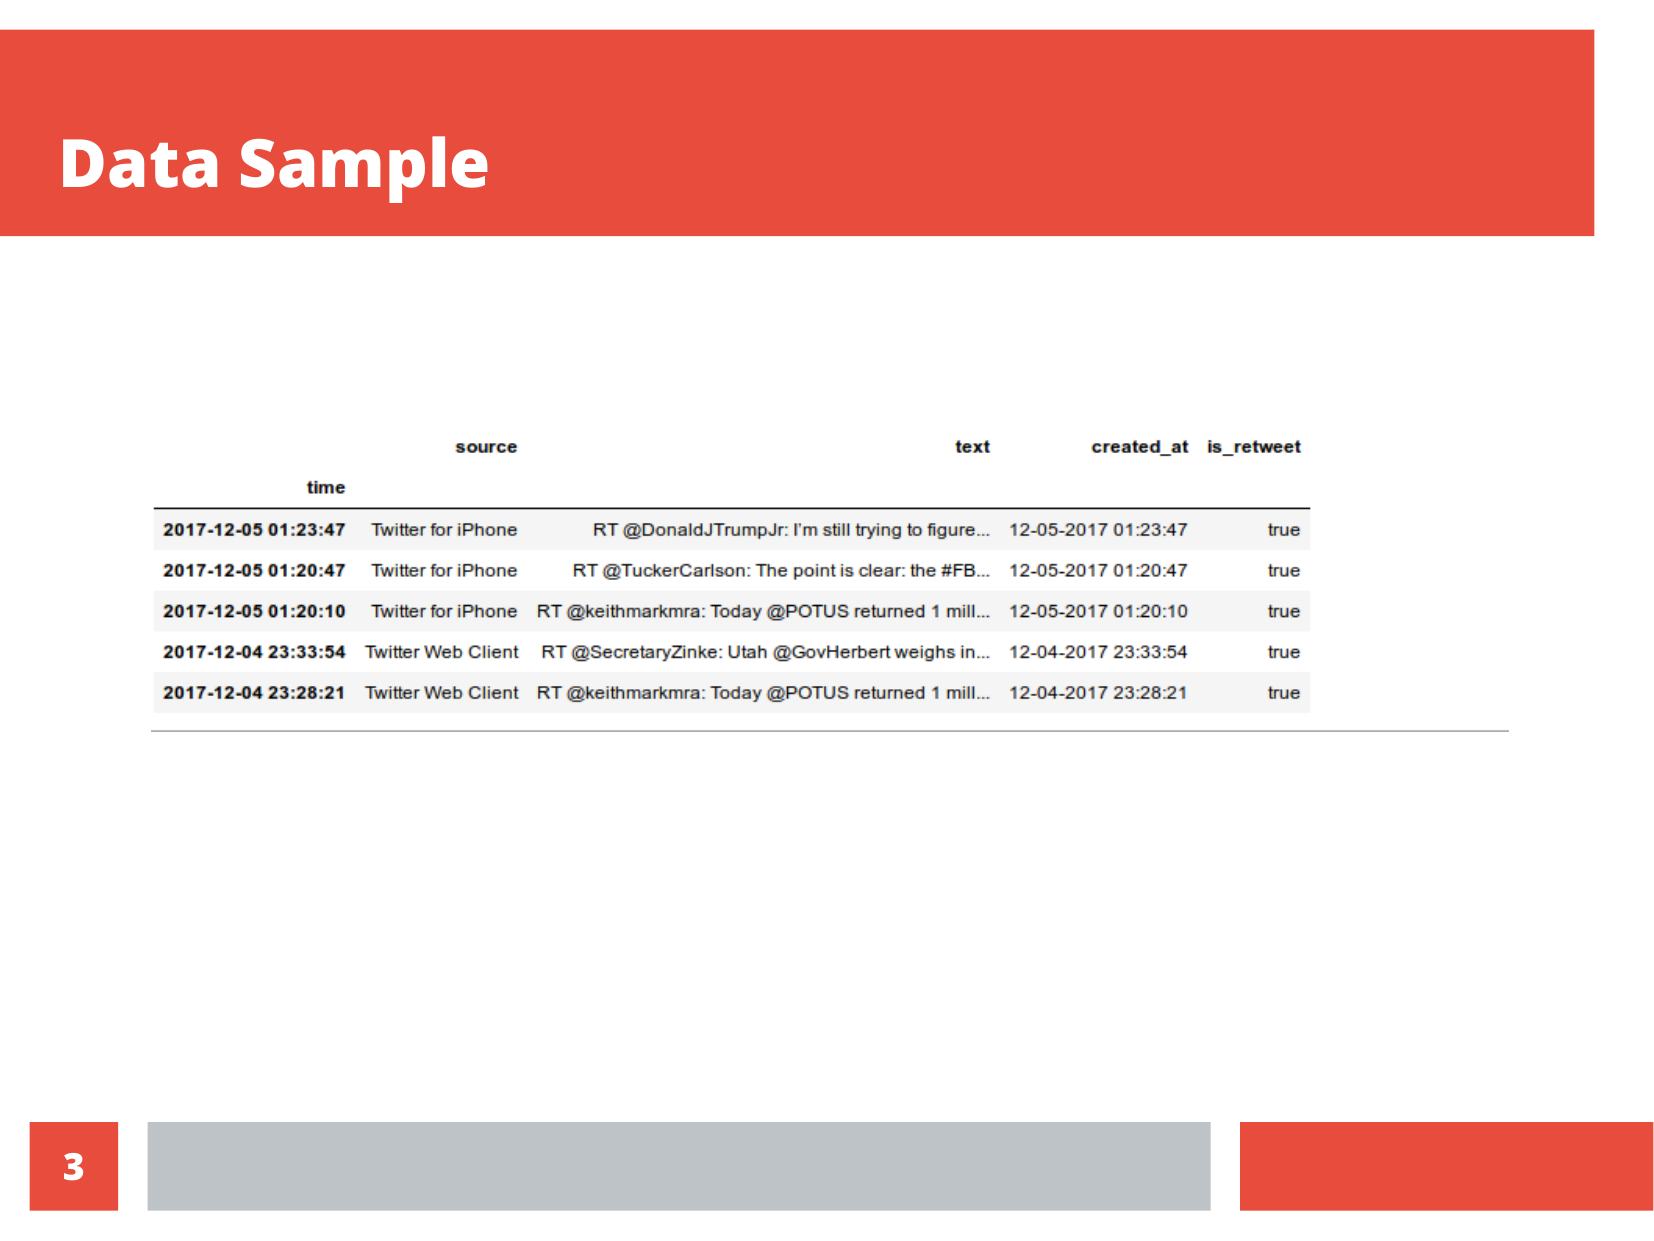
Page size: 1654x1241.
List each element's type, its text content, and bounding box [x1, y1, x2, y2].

picture [151, 406, 1509, 732]
title Data Sample [59, 59, 1595, 207]
